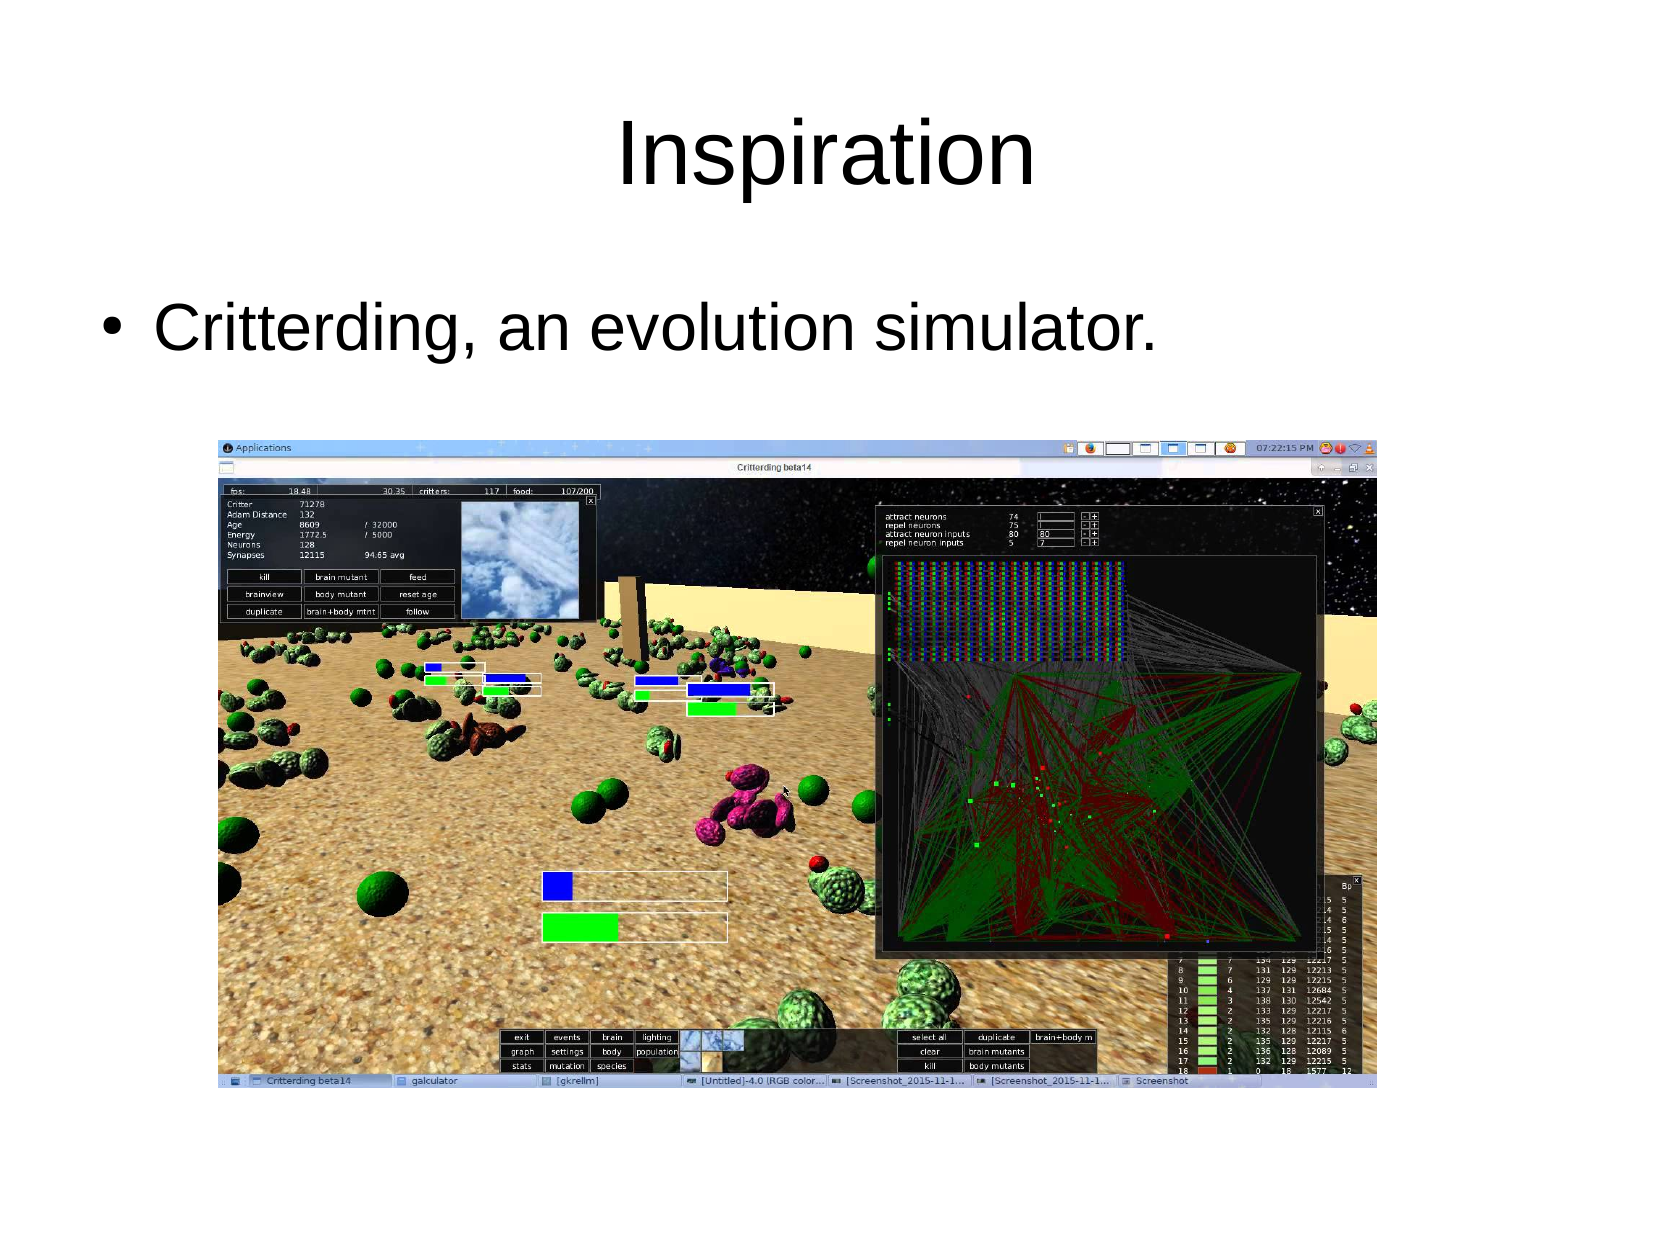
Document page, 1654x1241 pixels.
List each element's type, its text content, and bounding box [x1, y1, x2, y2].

picture [218, 440, 1377, 1088]
list Critterding, an evolution simulator. [82, 290, 1571, 1010]
title Inspiration [82, 49, 1571, 257]
